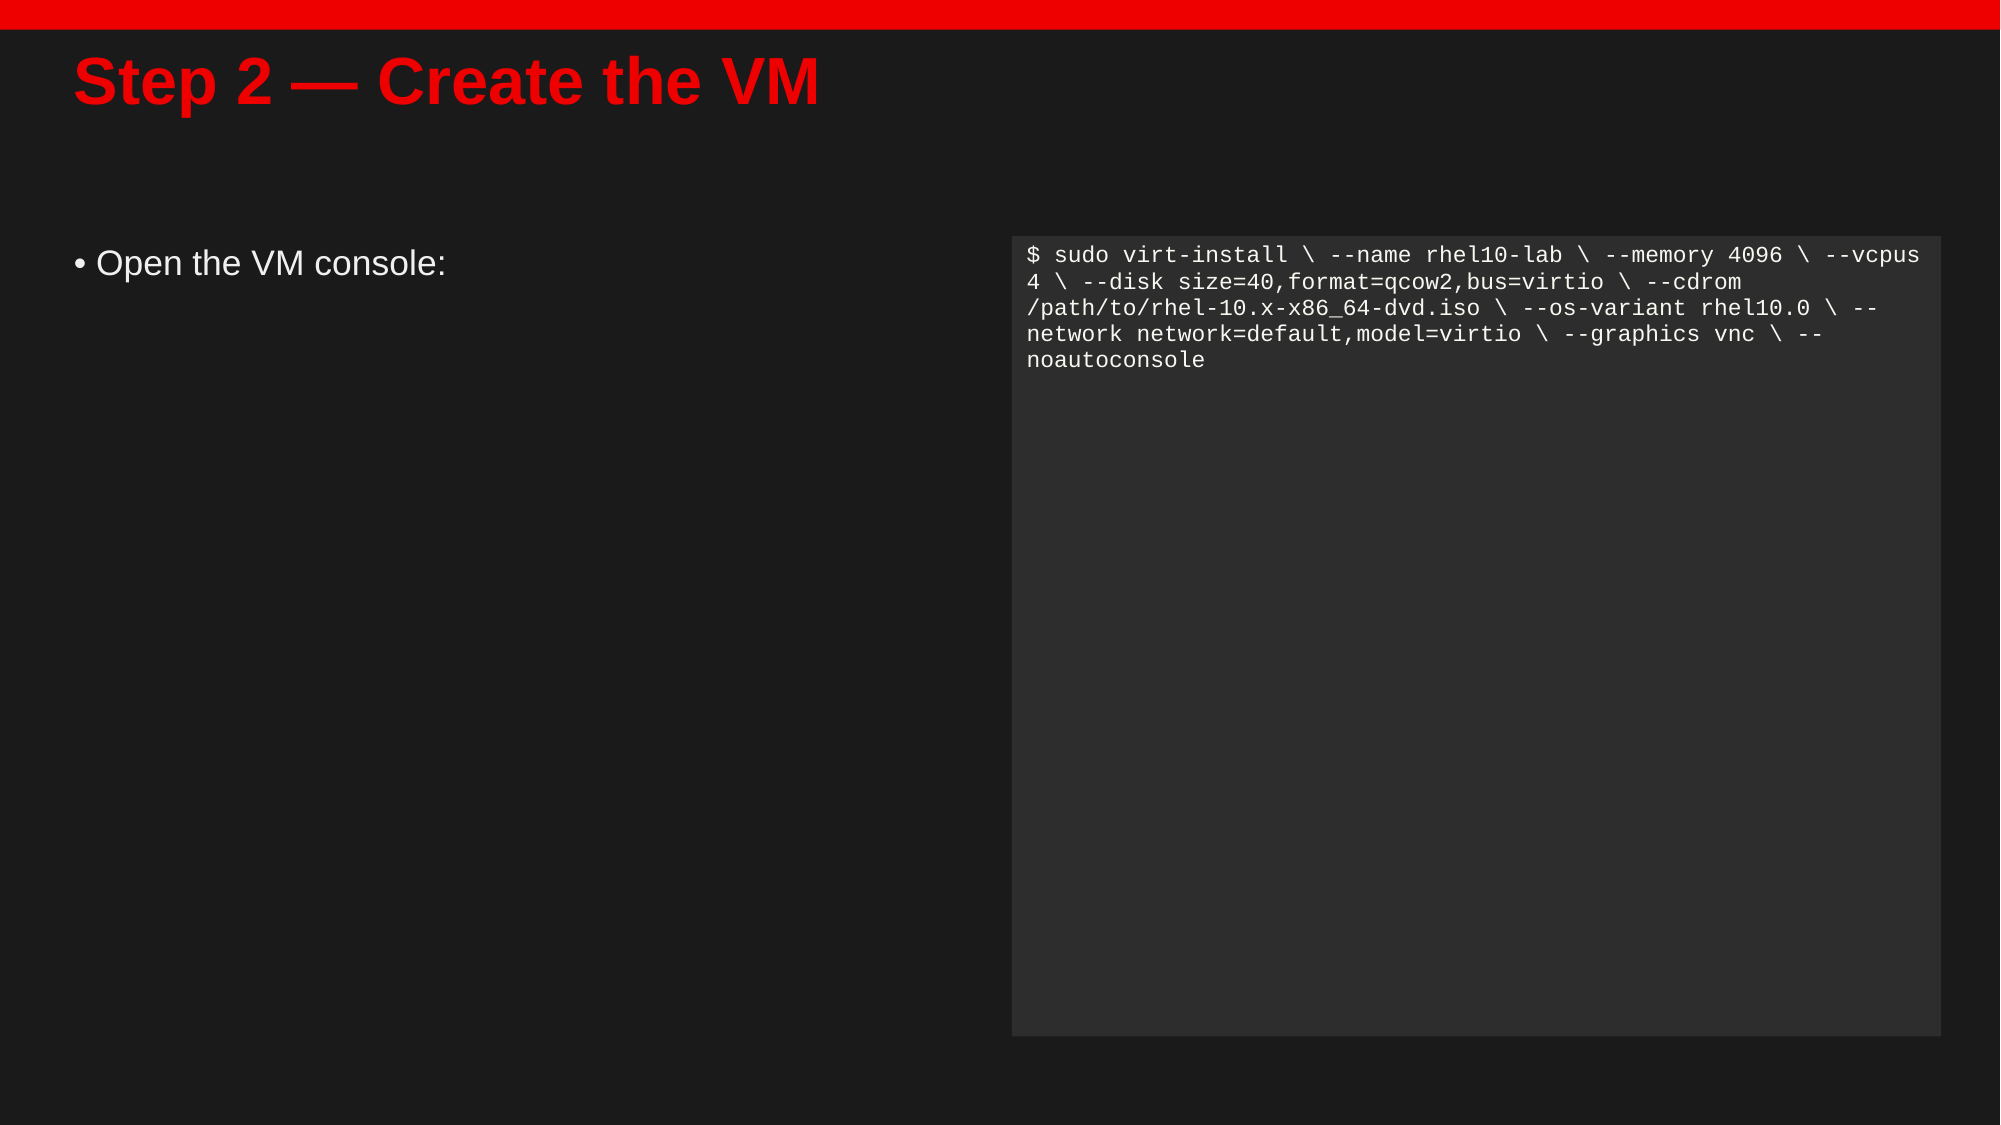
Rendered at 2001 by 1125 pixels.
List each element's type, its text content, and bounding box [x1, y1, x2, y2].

text_box • Open the VM console: [59, 236, 989, 1037]
text_box Step 2 — Create the VM [59, 36, 1942, 208]
text_box [0, 0, 2001, 30]
text_box $ sudo virt-install \ --name rhel10-lab \ --memory 4096 \ --vcpus 4 \ --disk size=40,format=qcow2,bus=virtio \ --cdrom /path/to/rhel-10.x-x86_64-dvd.iso \ --os-variant rhel10.0 \ --network network=default,model=virtio \ --graphics vnc \ --noautoconsole [1011, 236, 1942, 1037]
